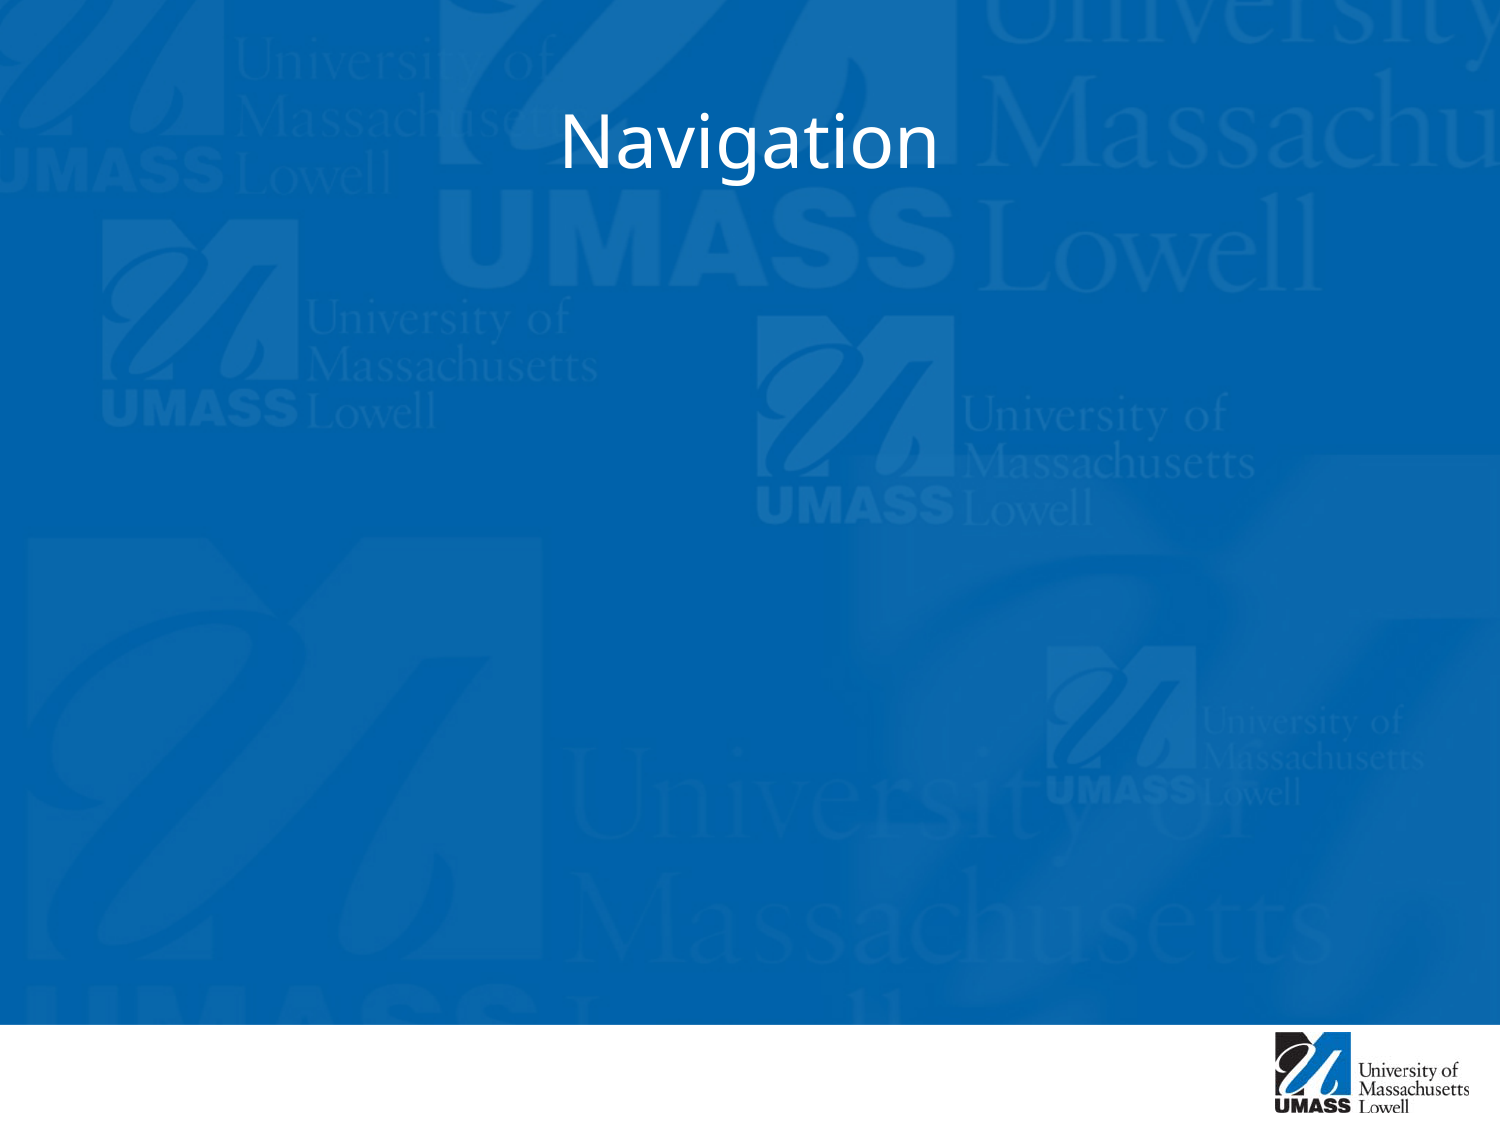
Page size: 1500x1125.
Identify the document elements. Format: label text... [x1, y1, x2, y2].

title Navigation [75, 45, 1426, 233]
picture [1275, 1032, 1469, 1113]
picture [0, 0, 1500, 1024]
